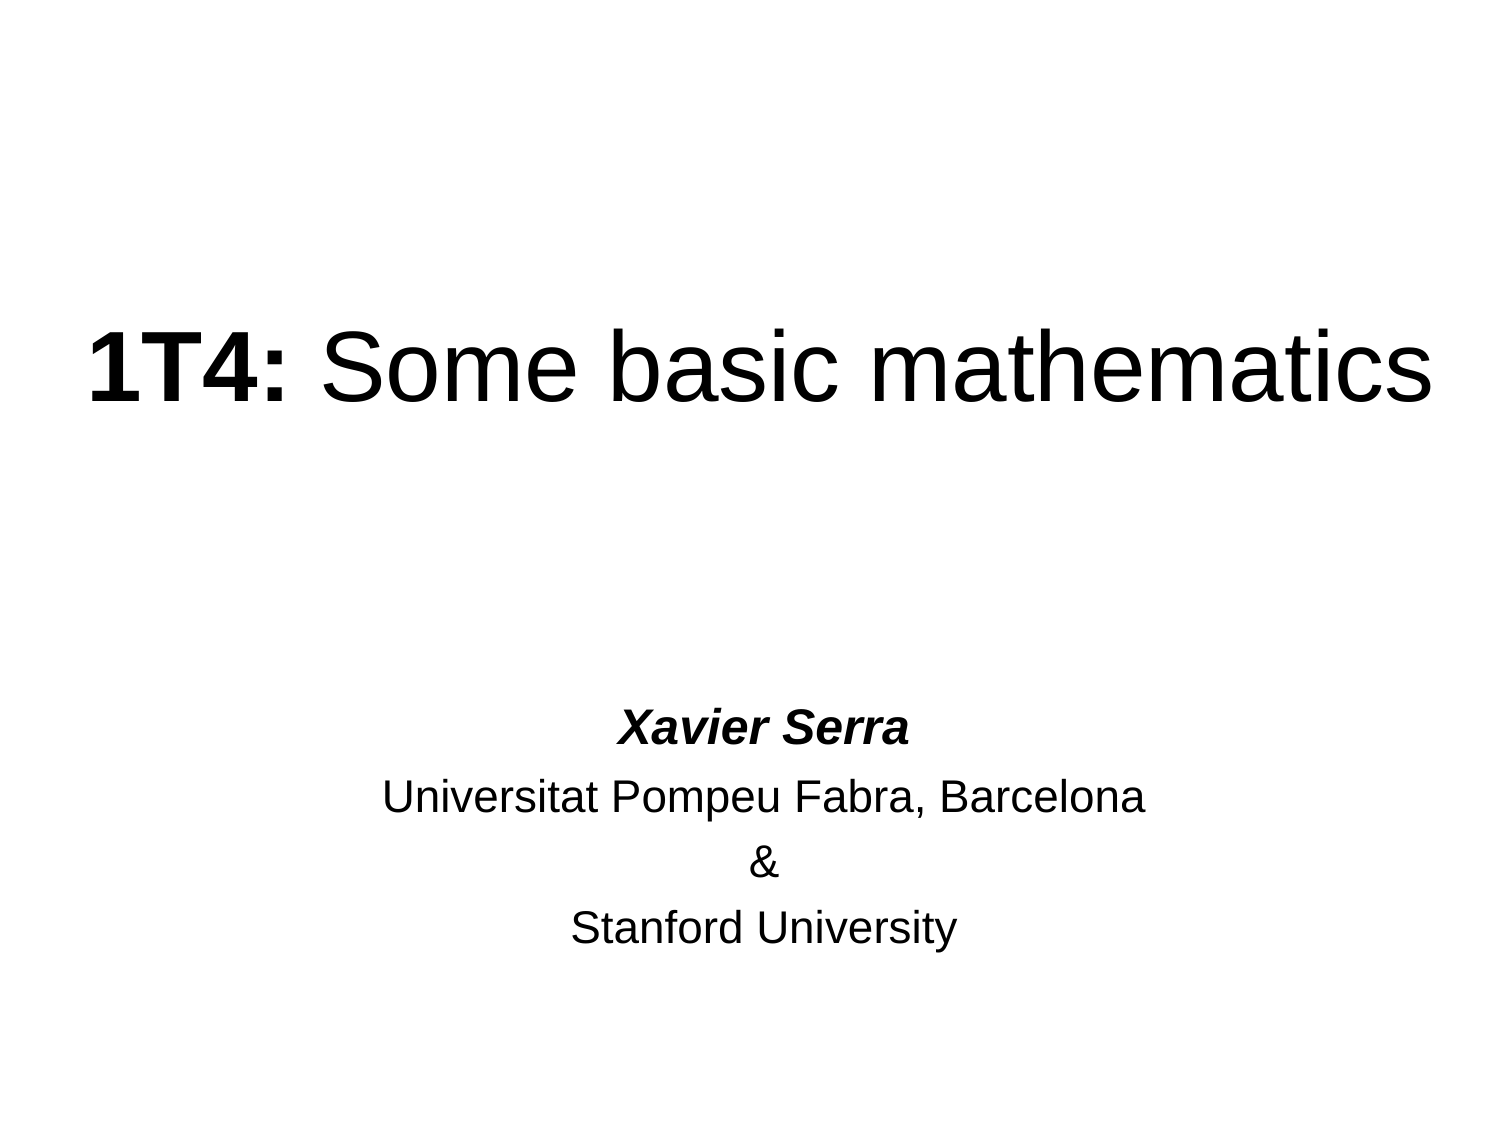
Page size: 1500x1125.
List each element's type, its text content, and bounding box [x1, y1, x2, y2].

title 1T4: Some basic mathematics [75, 272, 1447, 461]
text_box Xavier Serra Universitat Pompeu Fabra, Barcelona & Stanford University [307, 691, 1221, 977]
